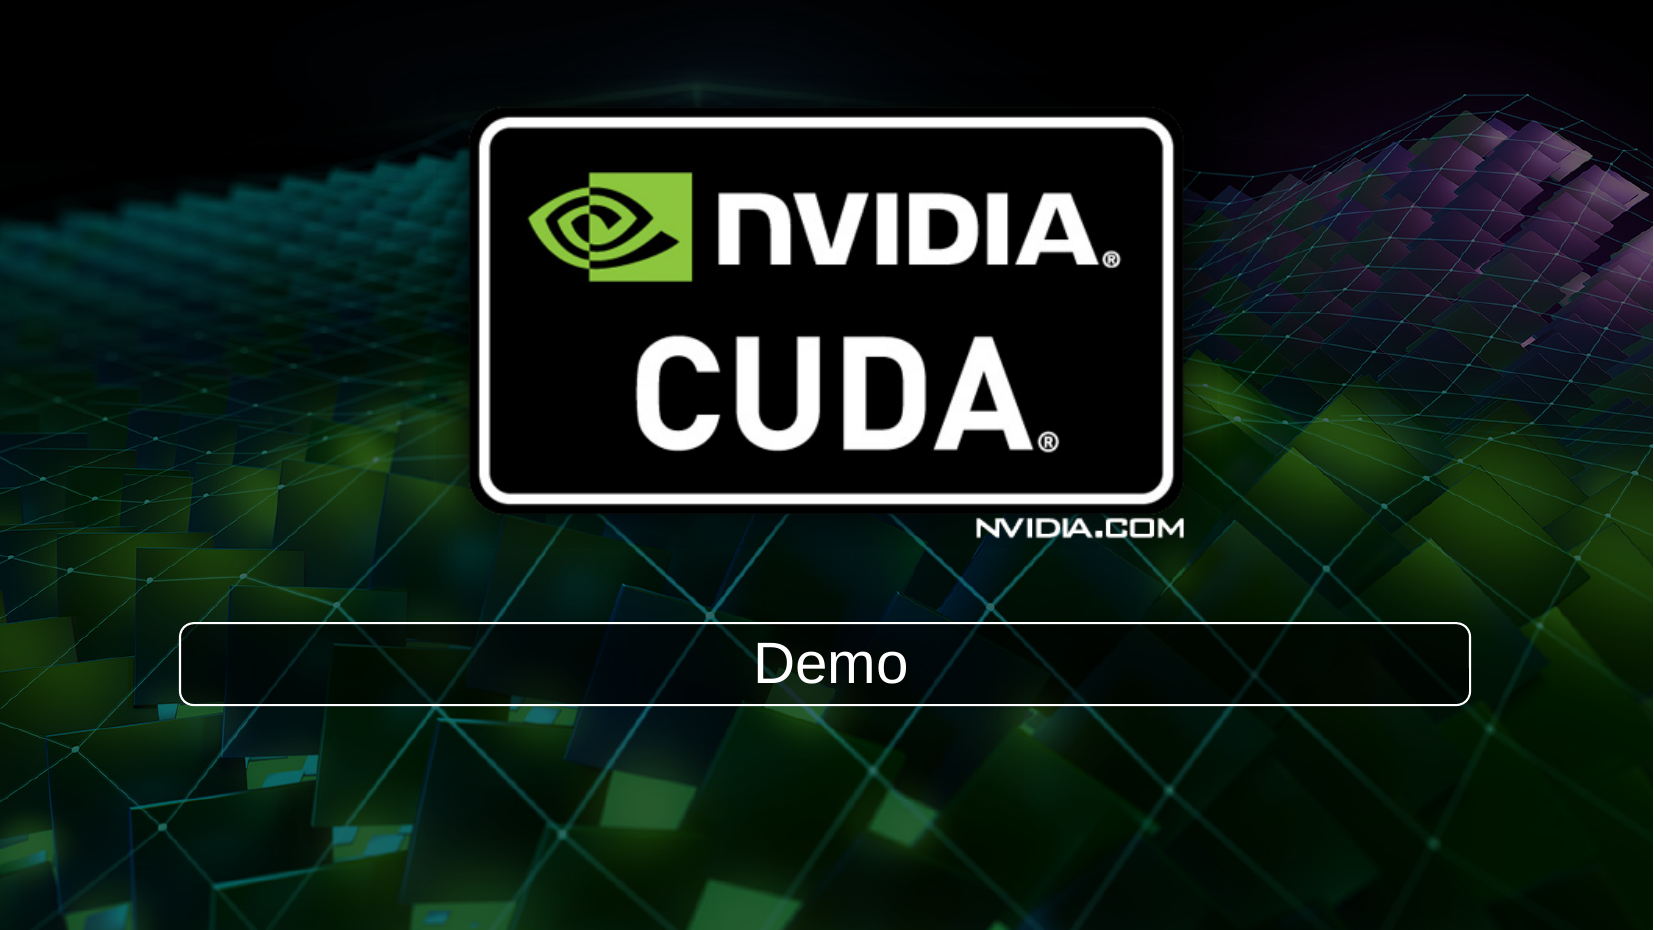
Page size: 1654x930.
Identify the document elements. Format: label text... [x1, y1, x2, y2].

text_box Demo [180, 623, 1482, 706]
picture [0, 0, 1653, 930]
